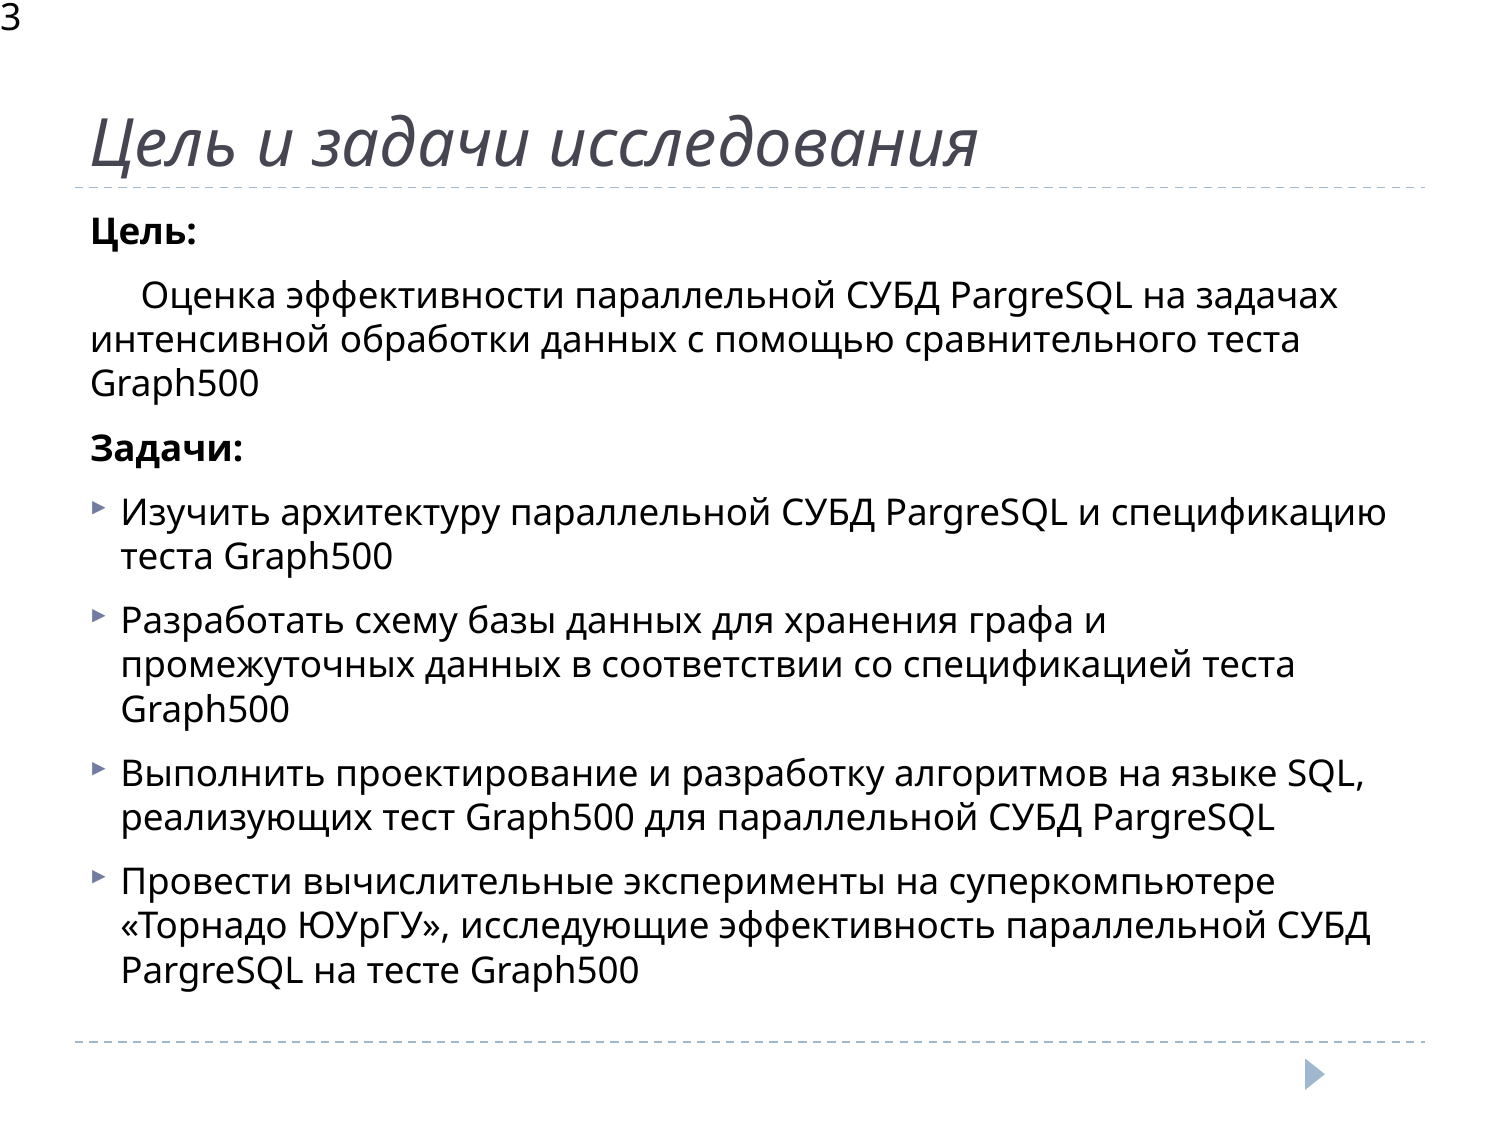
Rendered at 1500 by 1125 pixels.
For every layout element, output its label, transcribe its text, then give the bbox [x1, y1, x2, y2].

list Цель: Оценка эффективности параллельной СУБД PargreSQL на задачах интенсивной обработки данных с помощью сравнительного теста Graph500 Задачи: Изучить архитектуру параллельной СУБД PargreSQL и спецификацию теста Graph500 Разработать схему базы данных для хранения графа и промежуточных данных в соответствии со спецификацией теста Graph500 Выполнить проектирование и разработку алгоритмов на языке SQL, реализующих тест Graph500 для параллельной СУБД PargreSQL Провести вычислительные эксперименты на суперкомпьютере «Торнадо ЮУрГУ», исследующие эффективность параллельной СУБД PargreSQL на тесте Graph500 [75, 200, 1425, 1010]
title Цель и задачи исследования [75, 24, 1425, 188]
